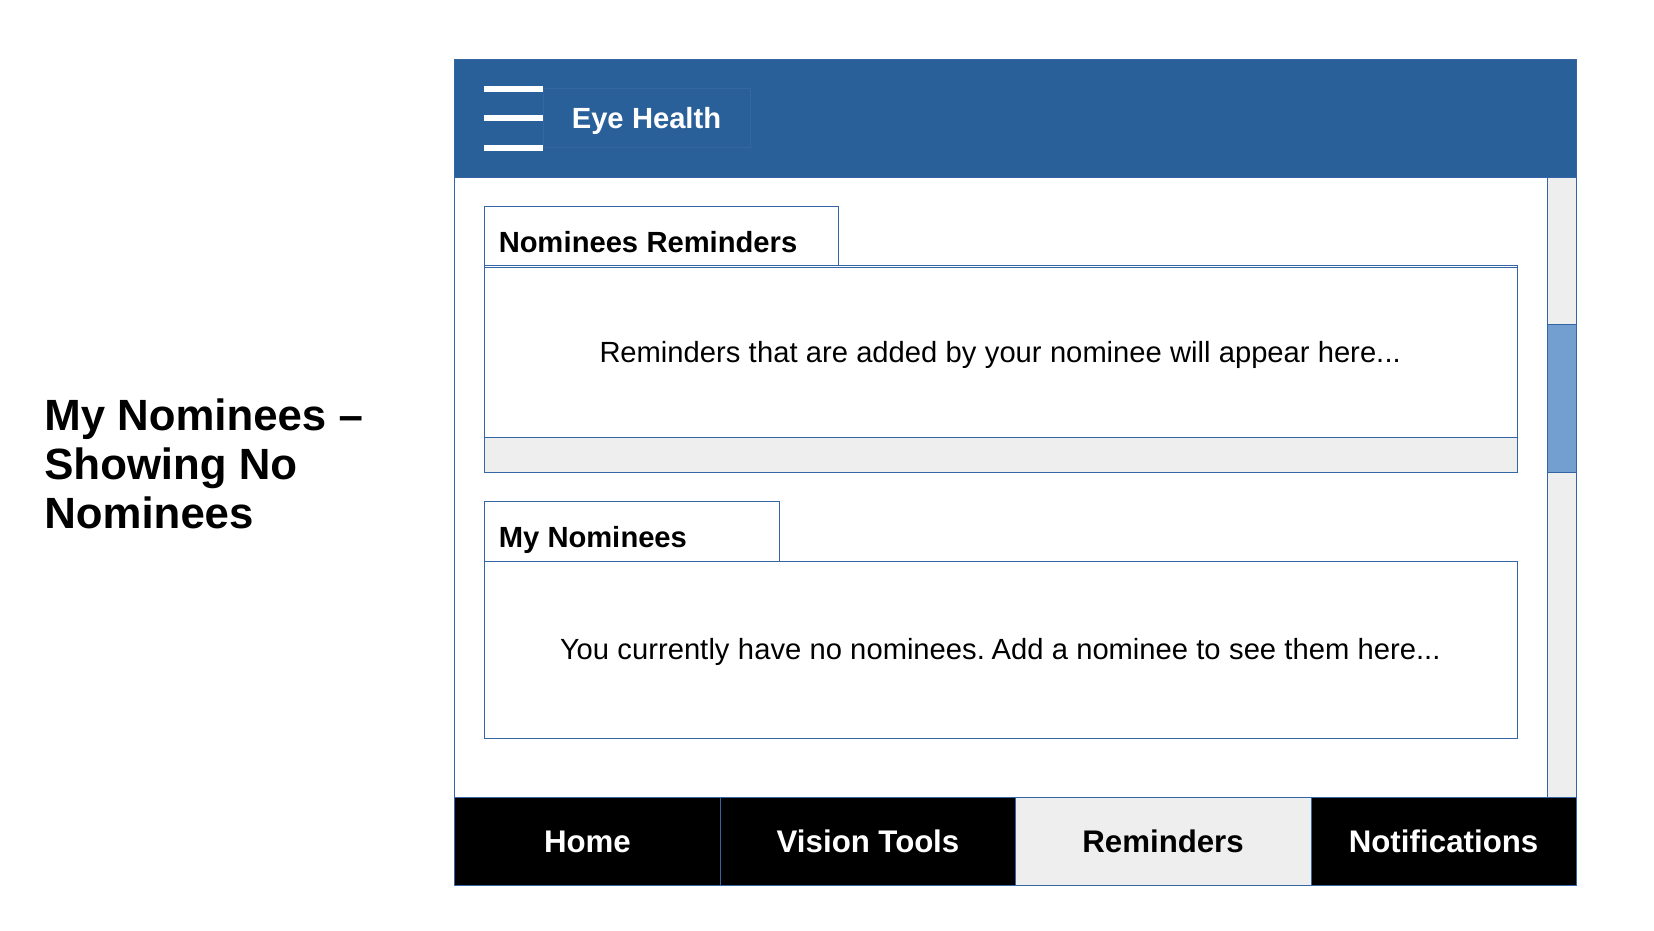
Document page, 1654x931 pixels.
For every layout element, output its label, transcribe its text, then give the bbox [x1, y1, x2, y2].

text_box [454, 59, 1577, 798]
text_box Vision Tools [720, 797, 1015, 886]
text_box You currently have no nominees. Add a nominee to see them here... [484, 561, 1518, 739]
text_box Eye Health [543, 88, 751, 148]
text_box Nominees Reminders [484, 206, 839, 266]
text_box My Nominees – Showing No Nominees [29, 383, 443, 546]
text_box Notifications [1311, 797, 1577, 886]
text_box Home [454, 797, 720, 886]
text_box Reminders [1015, 797, 1311, 886]
text_box My Nominees [484, 501, 780, 562]
text_box Reminders that are added by your nominee will appear here... [484, 267, 1518, 438]
